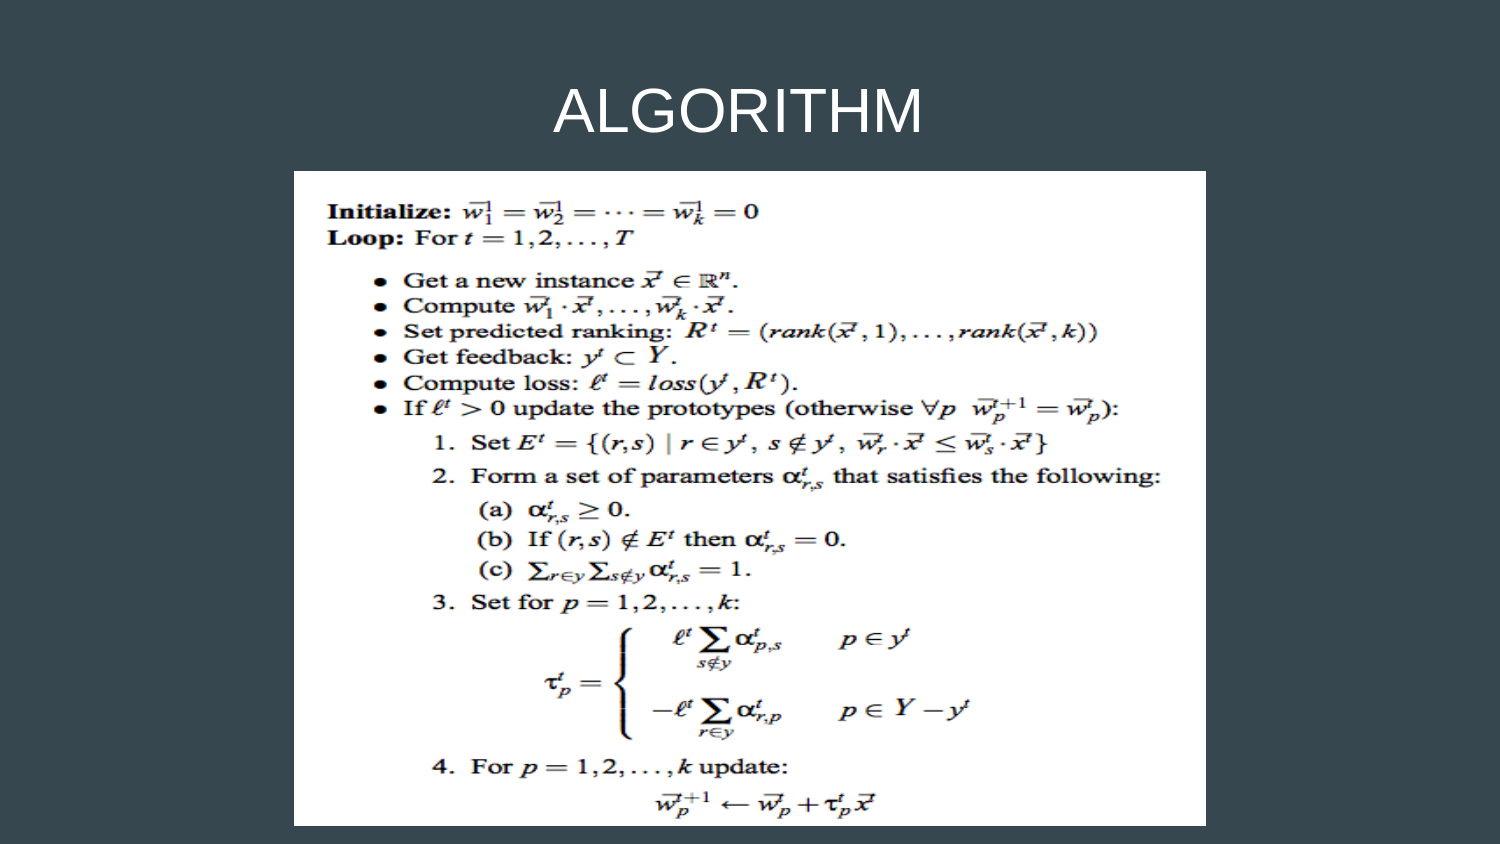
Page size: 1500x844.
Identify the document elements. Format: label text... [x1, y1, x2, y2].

picture [294, 171, 1206, 826]
title ALGORITHM [51, 55, 1449, 150]
